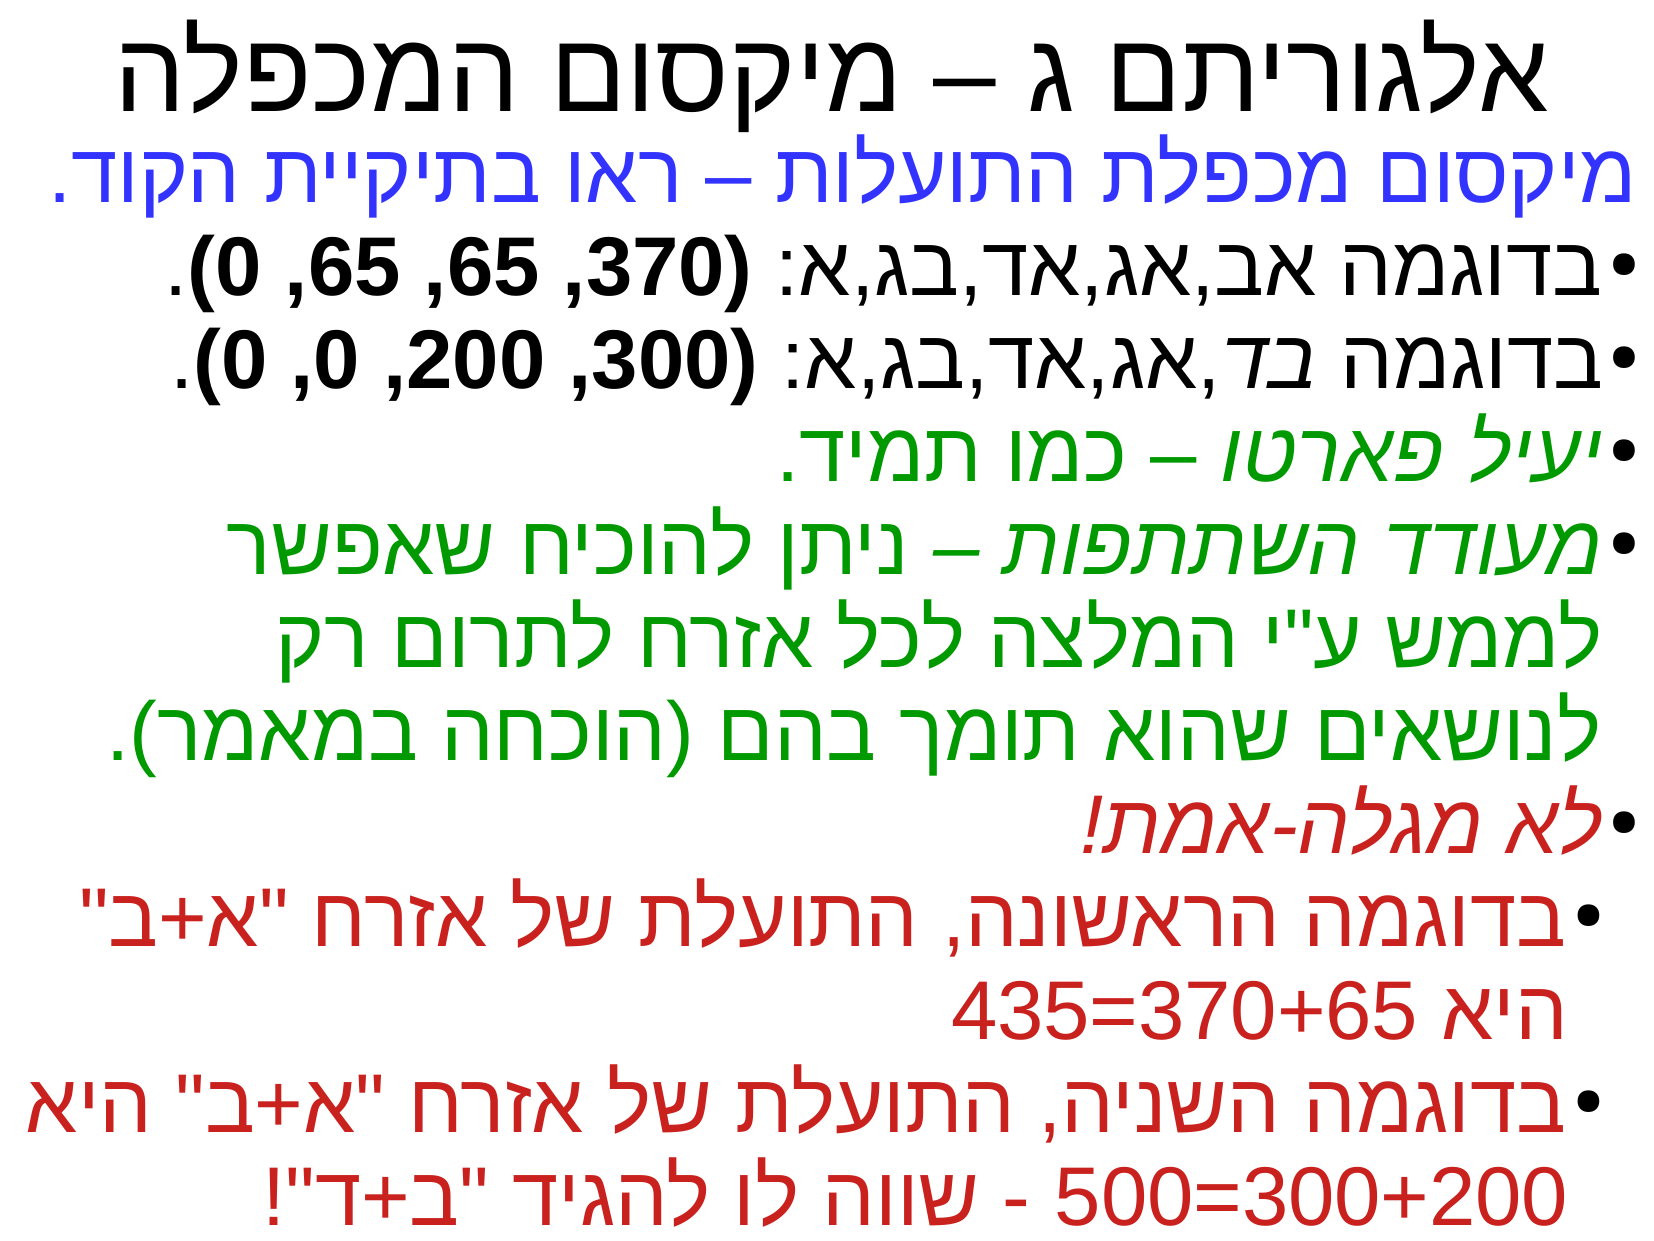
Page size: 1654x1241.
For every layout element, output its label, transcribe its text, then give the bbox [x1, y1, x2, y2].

text_box מיקסום מכפלת התועלות – ראו בתיקיית הקוד. בדוגמה אב,אג,אד,בג,א: (370, 65, 65, 0). בדוגמה בד,אג,אד,בג,א: (300, 200, 0, 0). יעיל פארטו – כמו תמיד. מעודד השתתפות – ניתן להוכיח שאפשר לממש ע"י המלצה לכל אזרח לתרום רק לנושאים שהוא תומך בהם (הוכחה במאמר). לא מגלה-אמת! בדוגמה הראשונה, התועלת של אזרח "א+ב" היא 370+65=435 בדוגמה השניה, התועלת של אזרח "א+ב" היא 300+200=500 - שווה לו להגיד "ב+ד"! [0, 120, 1654, 1241]
title אלגוריתם ג – מיקסום המכפלה [45, 0, 1621, 120]
